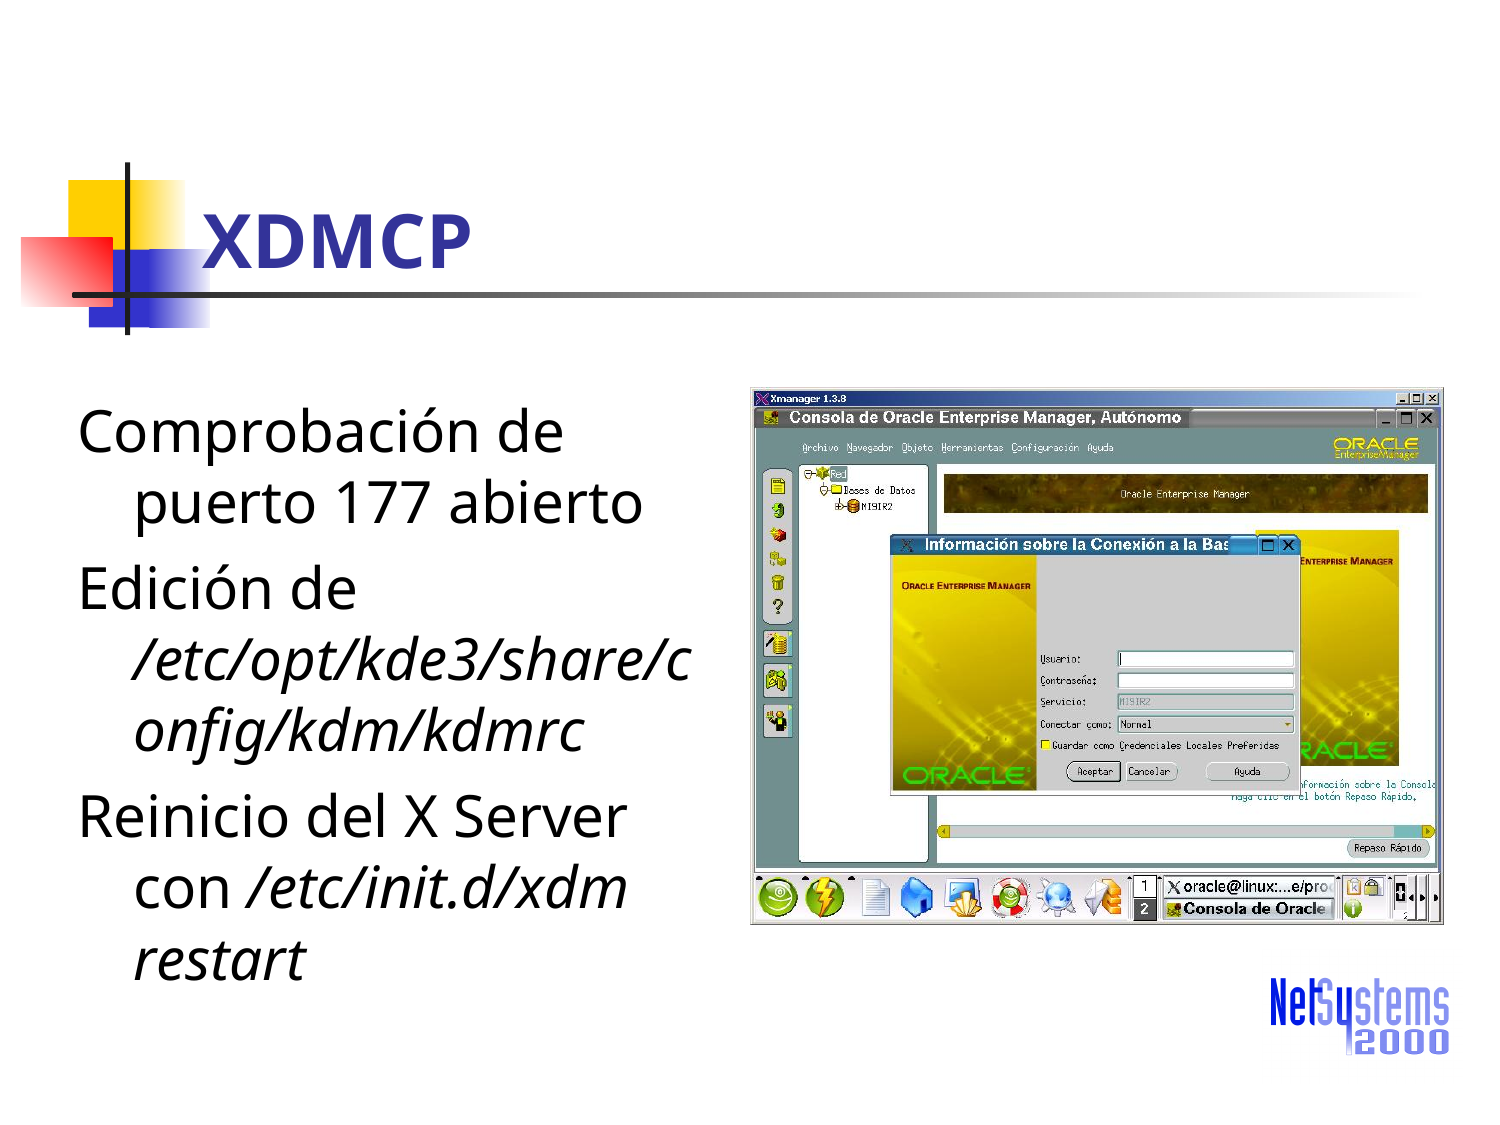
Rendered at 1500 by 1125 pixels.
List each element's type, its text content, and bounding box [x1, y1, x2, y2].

list Comprobación de puerto 177 abierto Edición de /etc/opt/kde3/share/config/kdm/kdmrc Reinicio del X Server con /etc/init.d/xdm restart [62, 387, 725, 999]
picture [750, 387, 1444, 925]
title XDMCP [187, 193, 1466, 299]
picture [1262, 949, 1463, 1084]
